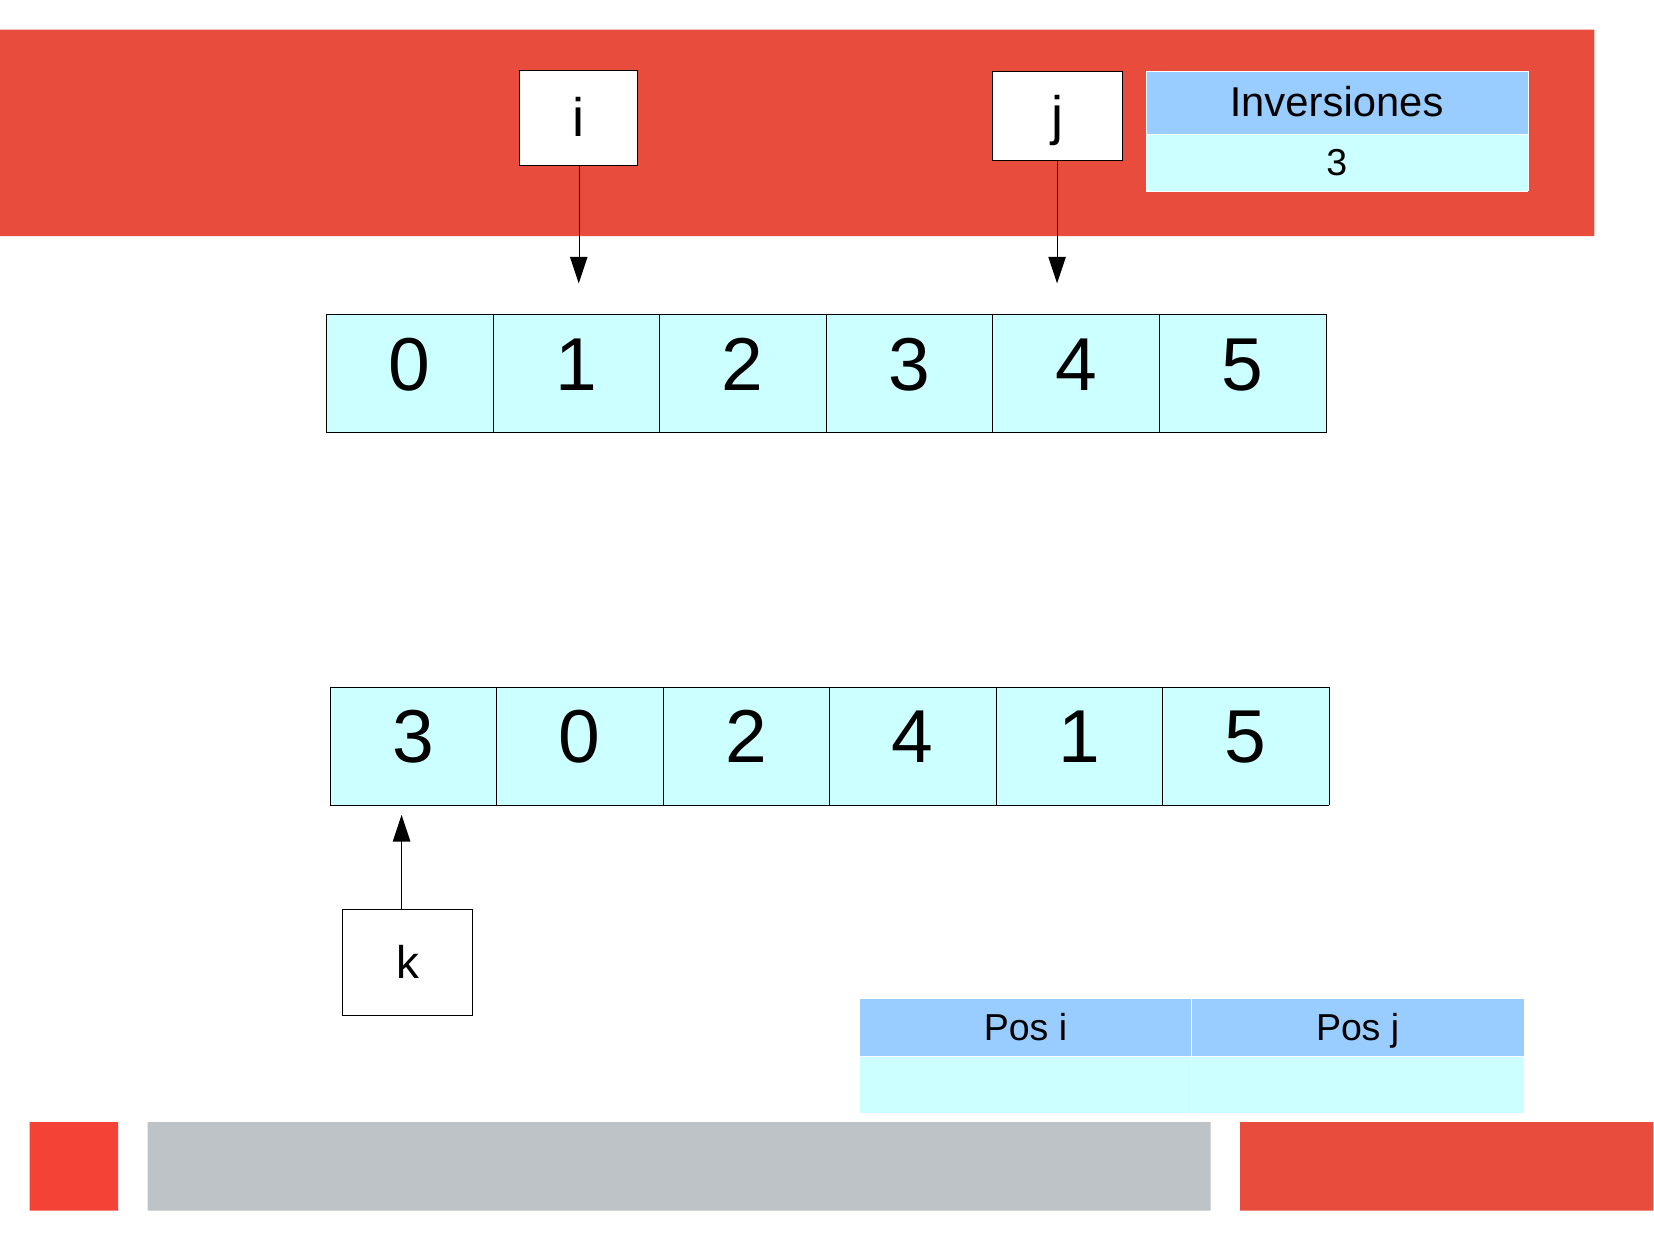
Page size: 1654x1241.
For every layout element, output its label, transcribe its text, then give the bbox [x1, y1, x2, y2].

table_header 2 [664, 688, 829, 805]
table_cell 3 [1147, 135, 1528, 191]
table_header 3 [827, 315, 992, 432]
table_cell [860, 1057, 1191, 1113]
text_box j [992, 71, 1123, 161]
table_header 2 [660, 315, 826, 432]
table_header 3 [331, 688, 496, 805]
table_header Inversiones [1147, 72, 1528, 134]
table_header 0 [327, 315, 493, 432]
text_box k [342, 909, 473, 1016]
table_header Pos j [1192, 999, 1524, 1056]
table_header 1 [494, 315, 659, 432]
table_header Pos i [860, 999, 1191, 1056]
table_header 5 [1163, 688, 1329, 805]
table_cell [1192, 1057, 1524, 1113]
table_header 5 [1160, 315, 1326, 432]
table_header 4 [993, 315, 1159, 432]
text_box i [519, 70, 638, 166]
table_header 0 [497, 688, 663, 805]
table_header 4 [830, 688, 996, 805]
table_header 1 [997, 688, 1162, 805]
